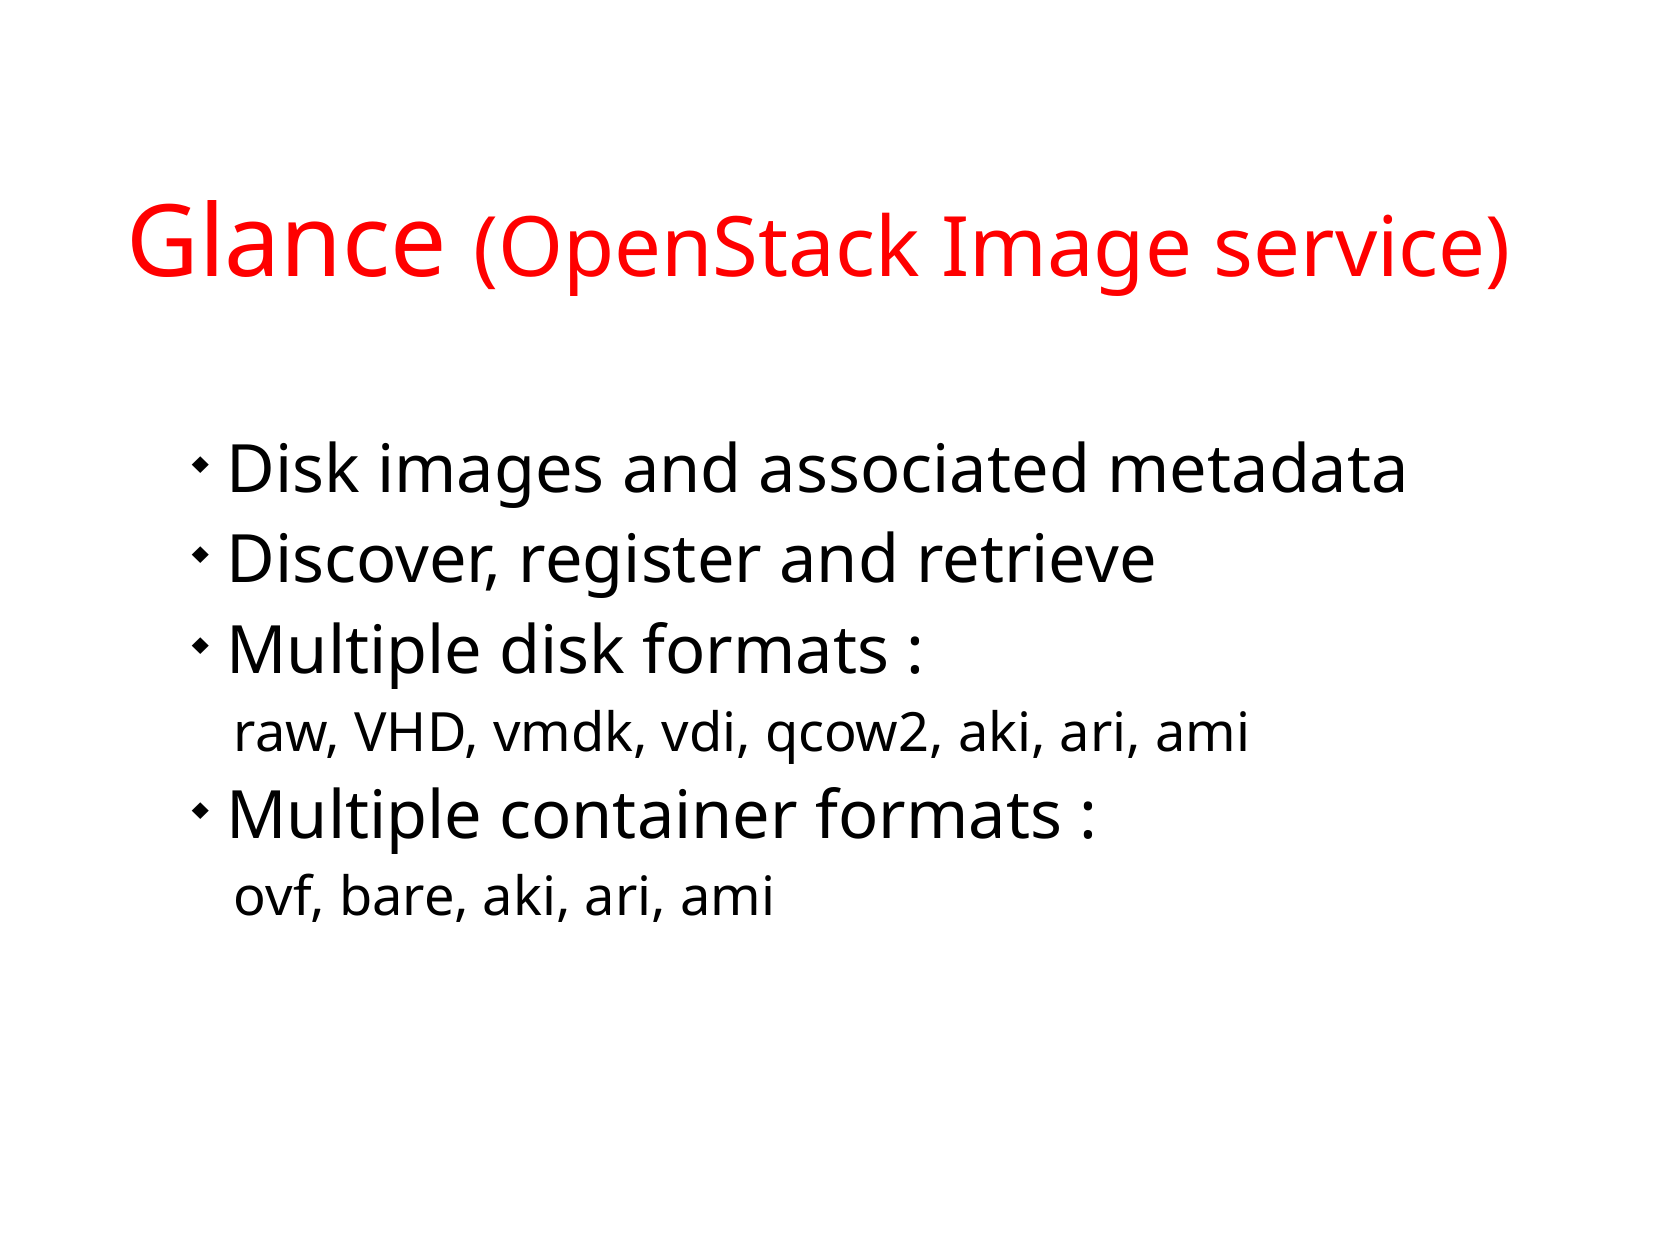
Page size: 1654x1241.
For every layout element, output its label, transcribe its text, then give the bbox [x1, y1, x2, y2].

text_box Disk images and associated metadata Discover, register and retrieve Multiple disk formats : raw, VHD, vmdk, vdi, qcow2, aki, ari, ami Multiple container formats : ovf, bare, aki, ari, ami [177, 413, 1536, 866]
title Glance (OpenStack Image service) [118, 117, 1595, 355]
